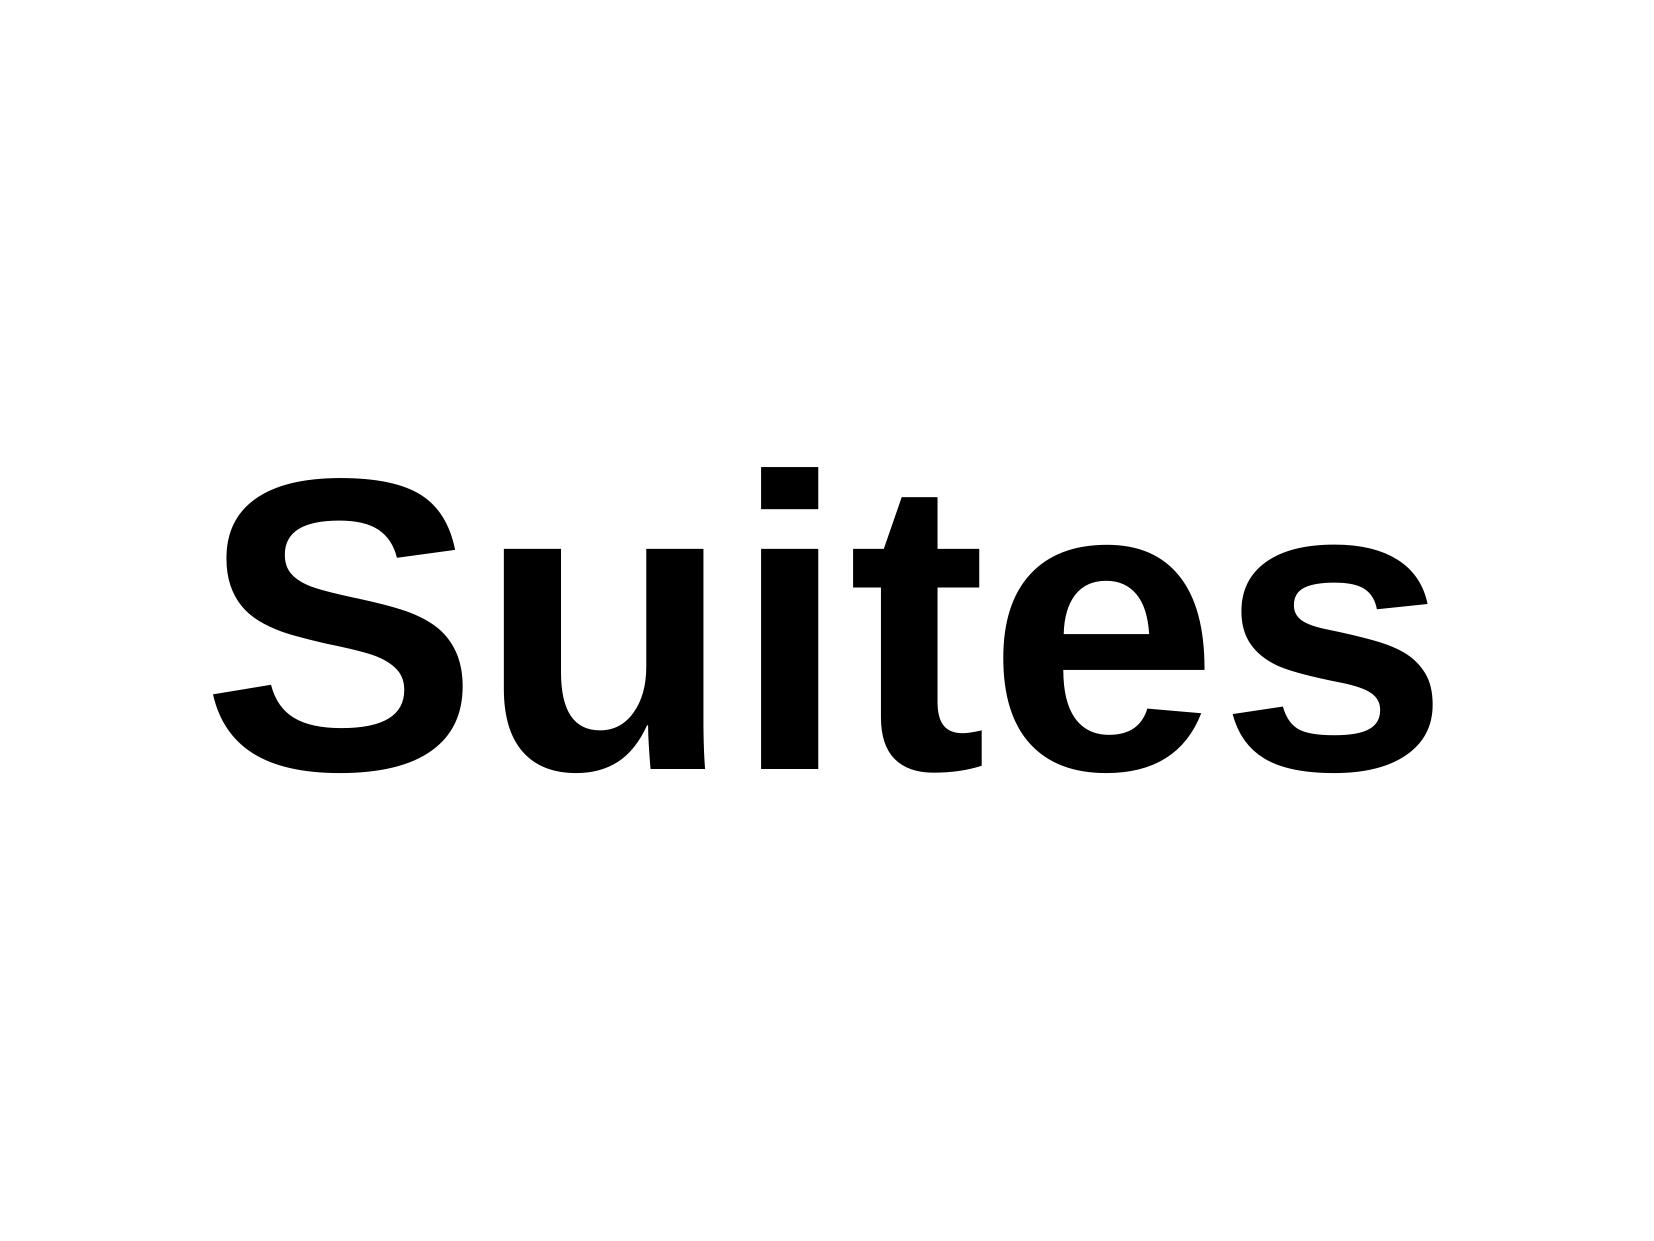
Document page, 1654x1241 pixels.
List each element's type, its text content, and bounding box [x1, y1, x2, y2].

title Suites [82, 49, 1571, 1201]
